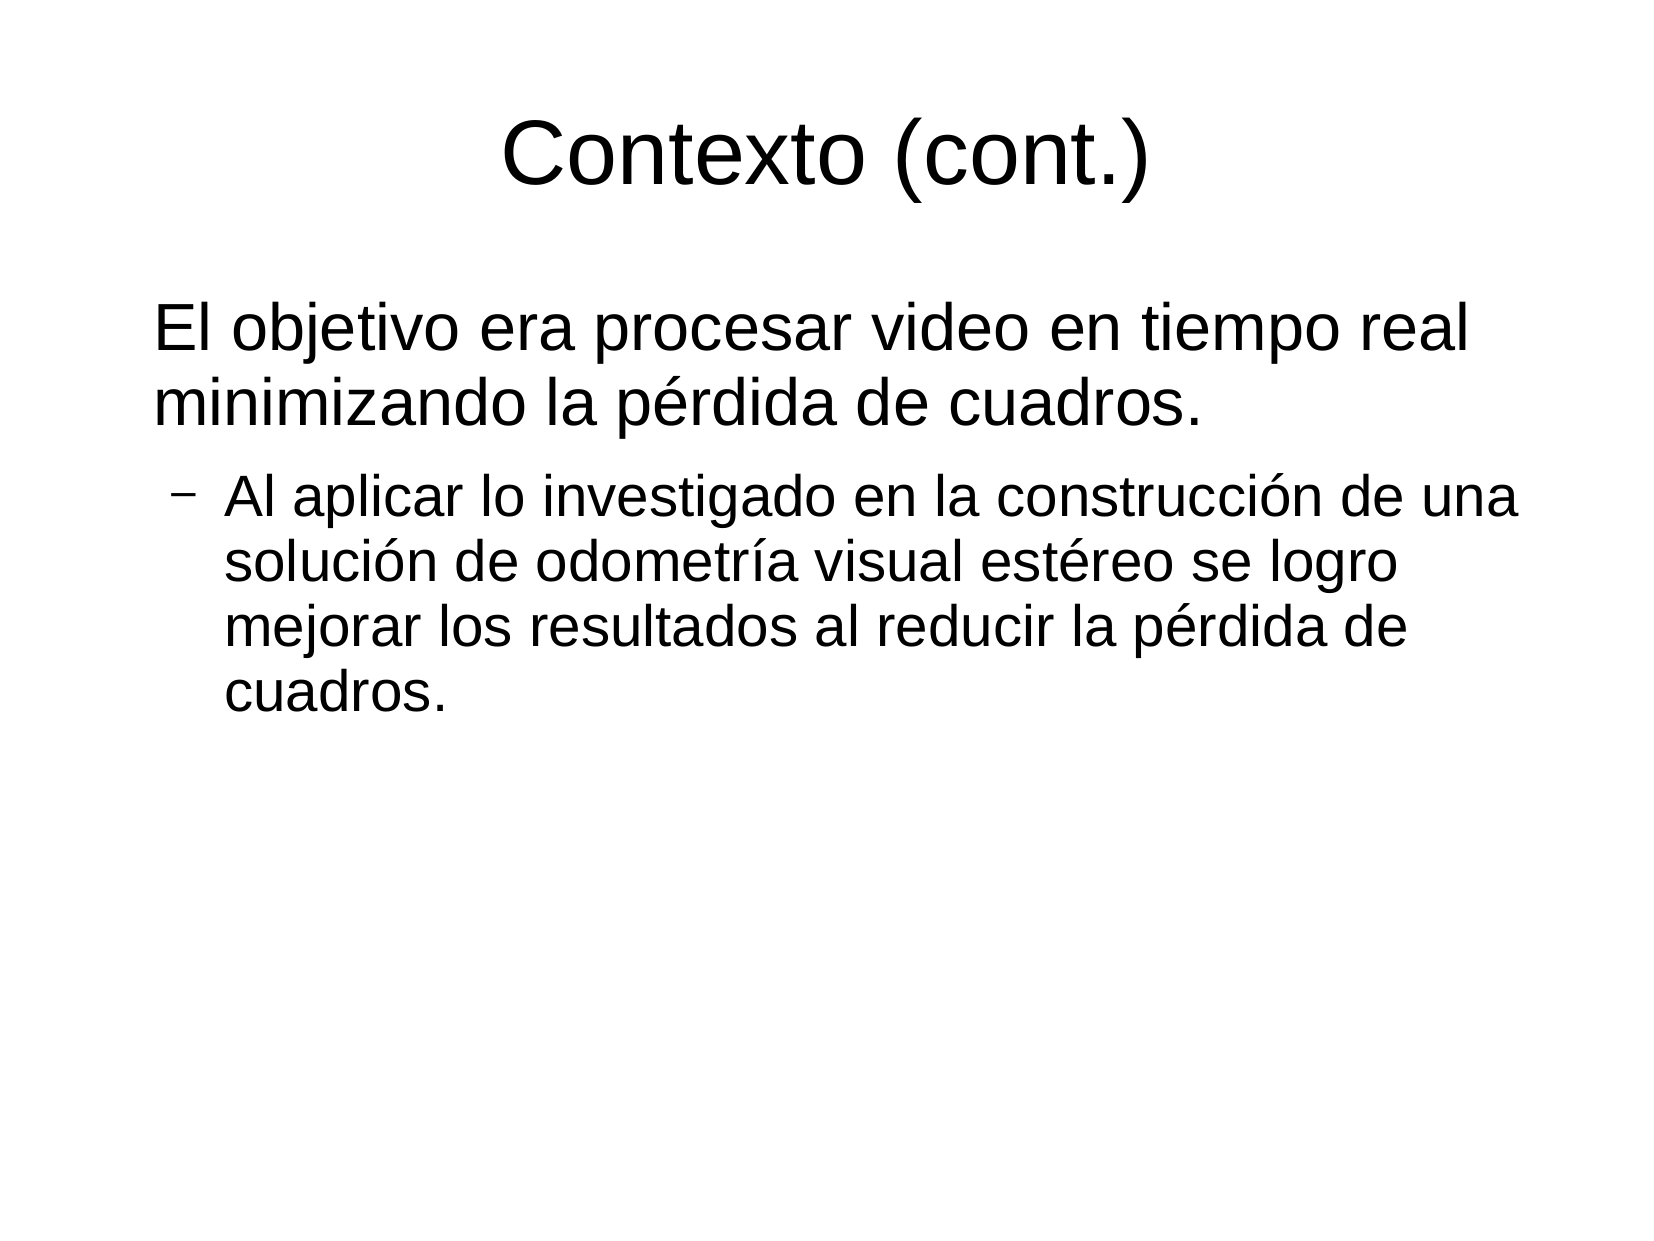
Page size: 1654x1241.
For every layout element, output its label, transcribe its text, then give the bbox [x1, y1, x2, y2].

title Contexto (cont.) [82, 49, 1571, 257]
list El objetivo era procesar video en tiempo real minimizando la pérdida de cuadros. Al aplicar lo investigado en la construcción de una solución de odometría visual estéreo se logro mejorar los resultados al reducir la pérdida de cuadros. [82, 290, 1571, 1010]
